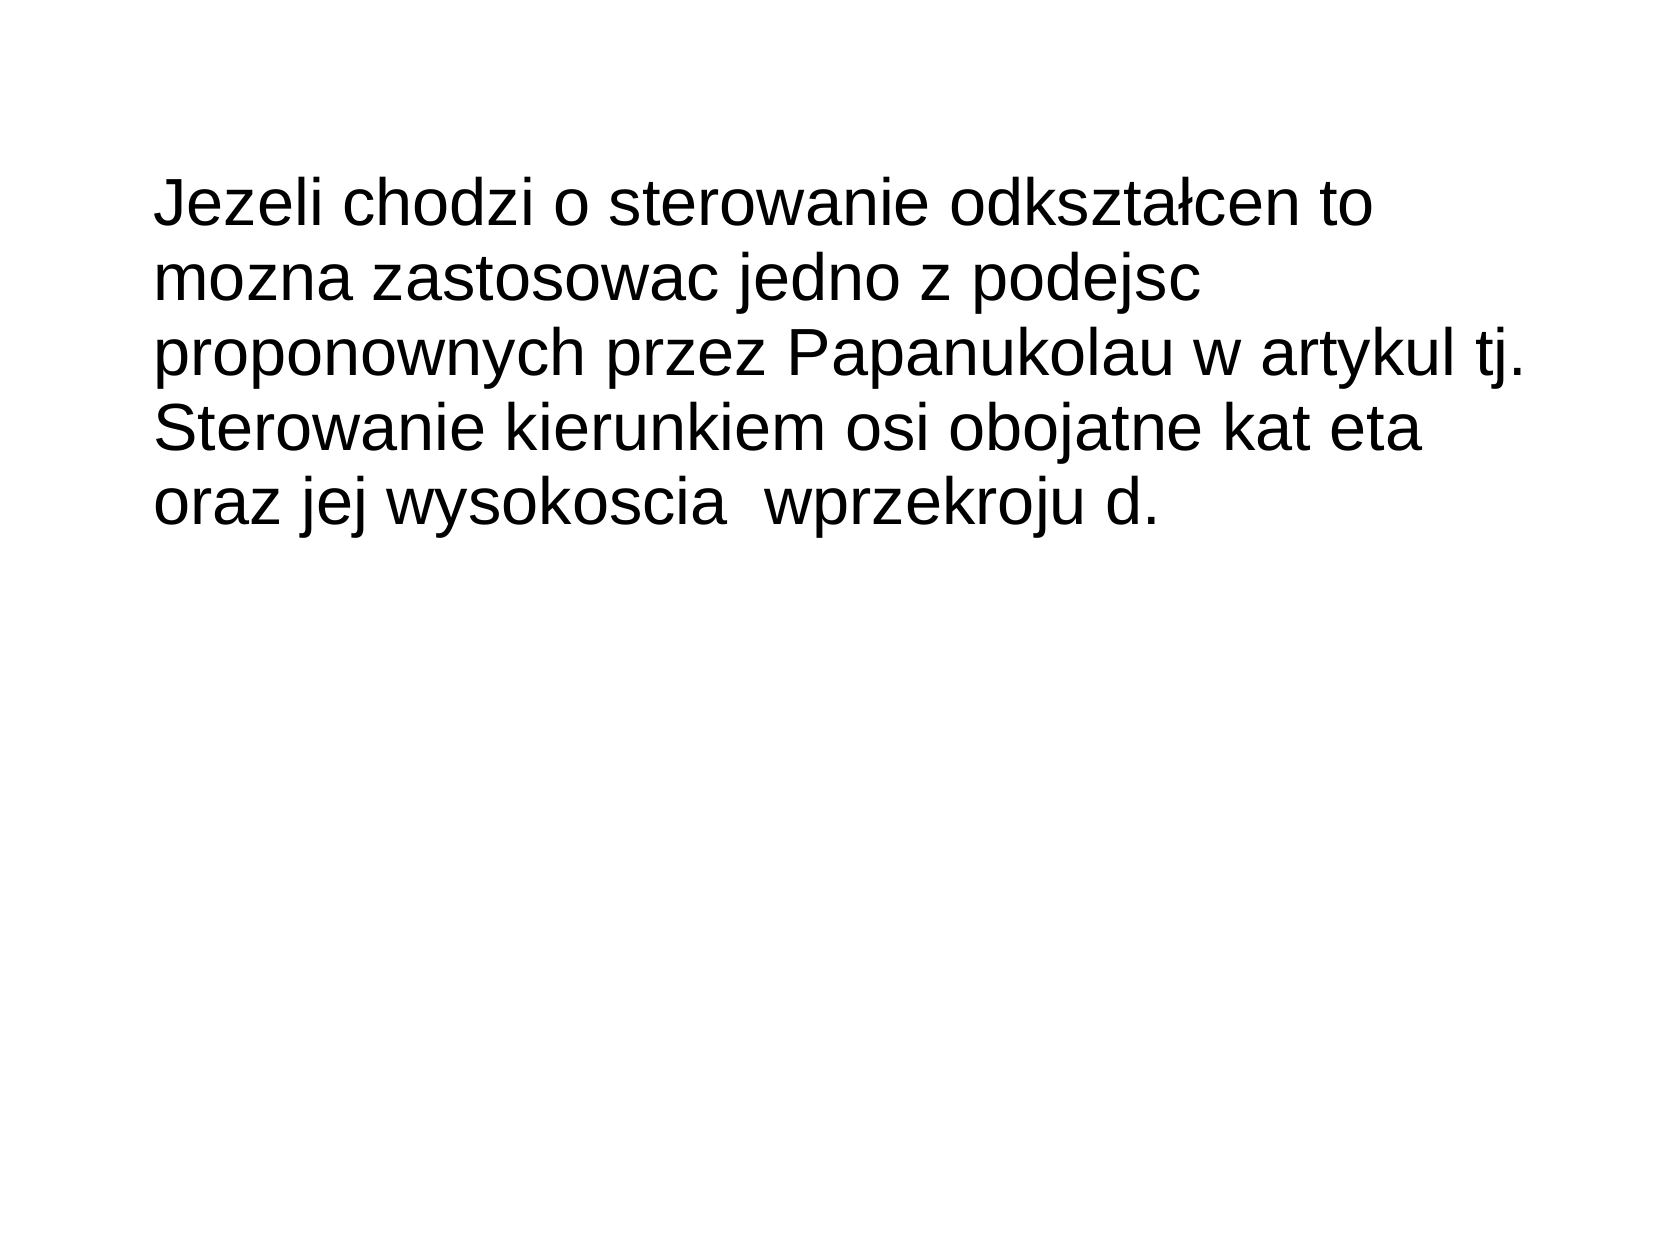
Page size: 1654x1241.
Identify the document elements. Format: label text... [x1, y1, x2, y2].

list Jezeli chodzi o sterowanie odkształcen to mozna zastosowac jedno z podejsc proponownych przez Papanukolau w artykul tj. Sterowanie kierunkiem osi obojatne kat eta oraz jej wysokoscia wprzekroju d. [82, 165, 1571, 984]
